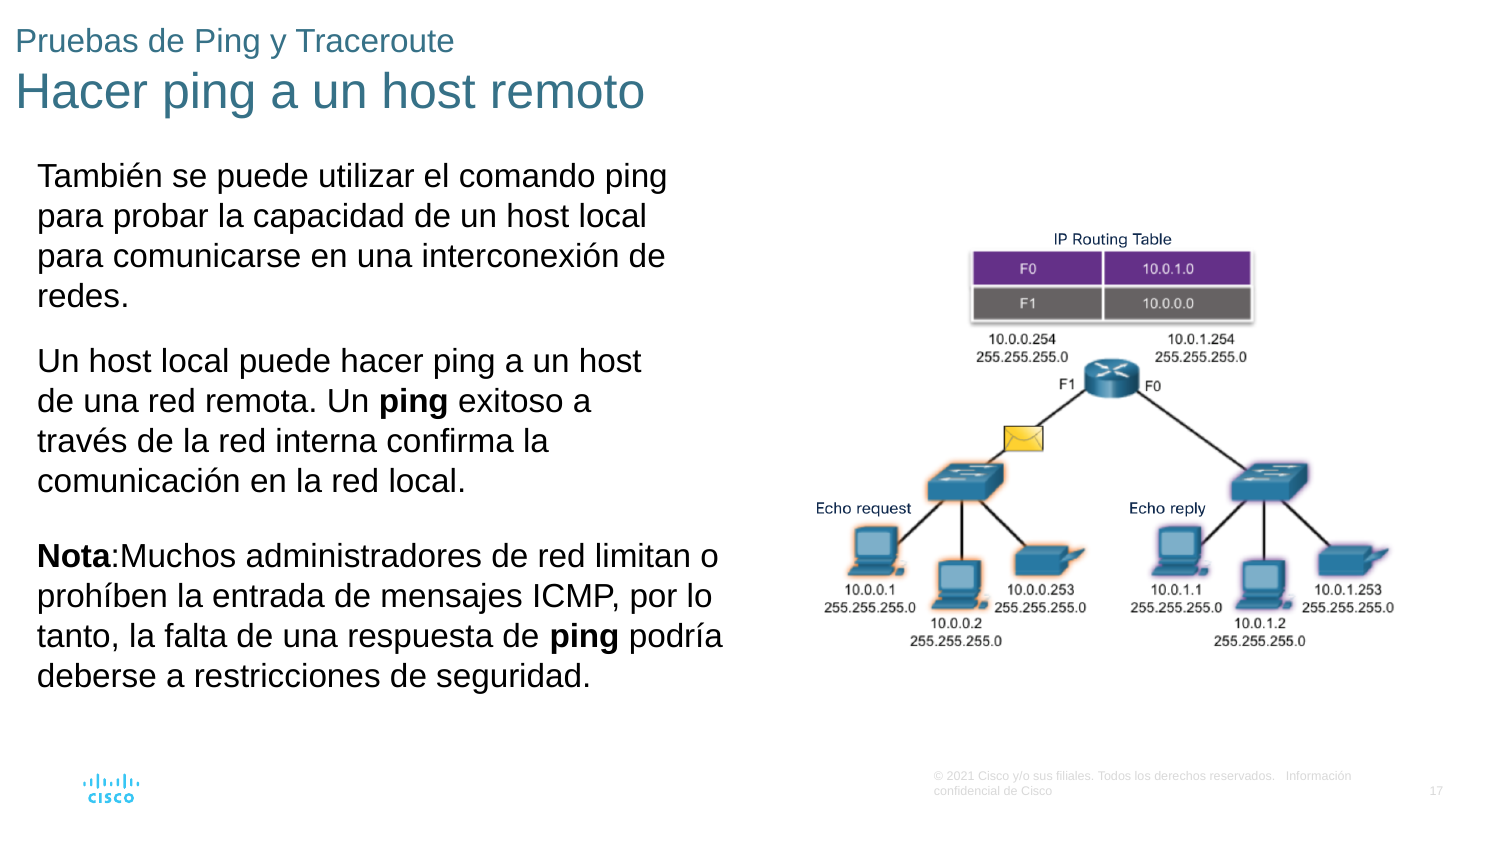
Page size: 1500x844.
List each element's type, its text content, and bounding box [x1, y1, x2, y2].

list También se puede utilizar el comando ping para probar la capacidad de un host local para comunicarse en una interconexión de redes. Un host local puede hacer ping a un host de una red remota. Un ping exitoso a través de la red interna confirma la comunicación en la red local. [22, 147, 711, 471]
text_box Nota:Muchos administradores de red limitan o prohíben la entrada de mensajes ICMP, por lo tanto, la falta de una respuesta de ping podría deberse a restricciones de seguridad. [22, 526, 775, 737]
title Pruebas de Ping y Traceroute Hacer ping a un host remoto [0, 6, 1500, 131]
picture [774, 214, 1447, 682]
